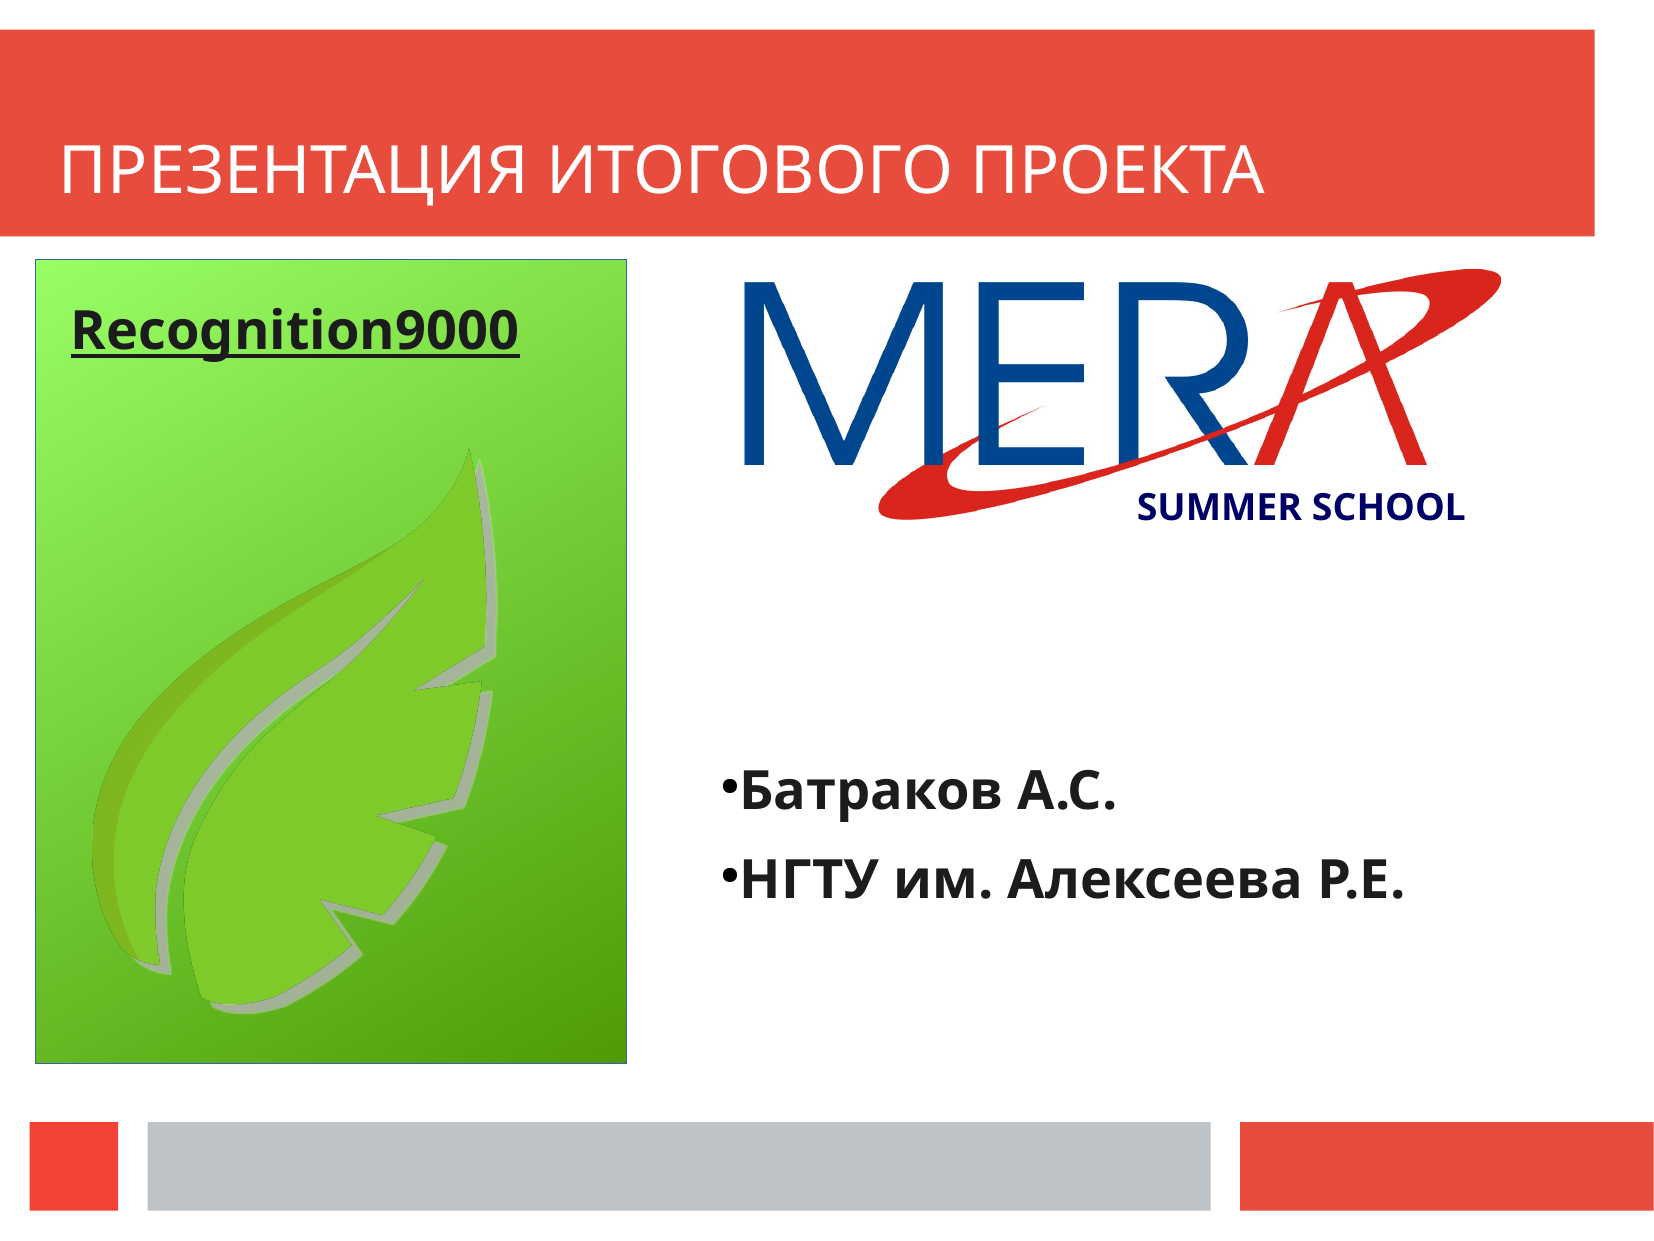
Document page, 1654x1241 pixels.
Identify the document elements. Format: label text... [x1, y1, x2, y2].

list Батраков А.С. НГТУ им. Алексеева Р.Е. [720, 755, 1607, 1123]
text_box [35, 259, 627, 1064]
picture [744, 270, 1501, 520]
picture [86, 435, 492, 1013]
title ПРЕЗЕНТАЦИЯ ИТОГОВОГО ПРОЕКТА [59, 24, 1548, 207]
text_box SUMMER SCHOOL [1122, 473, 1654, 534]
list Recognition9000 [70, 295, 626, 1063]
